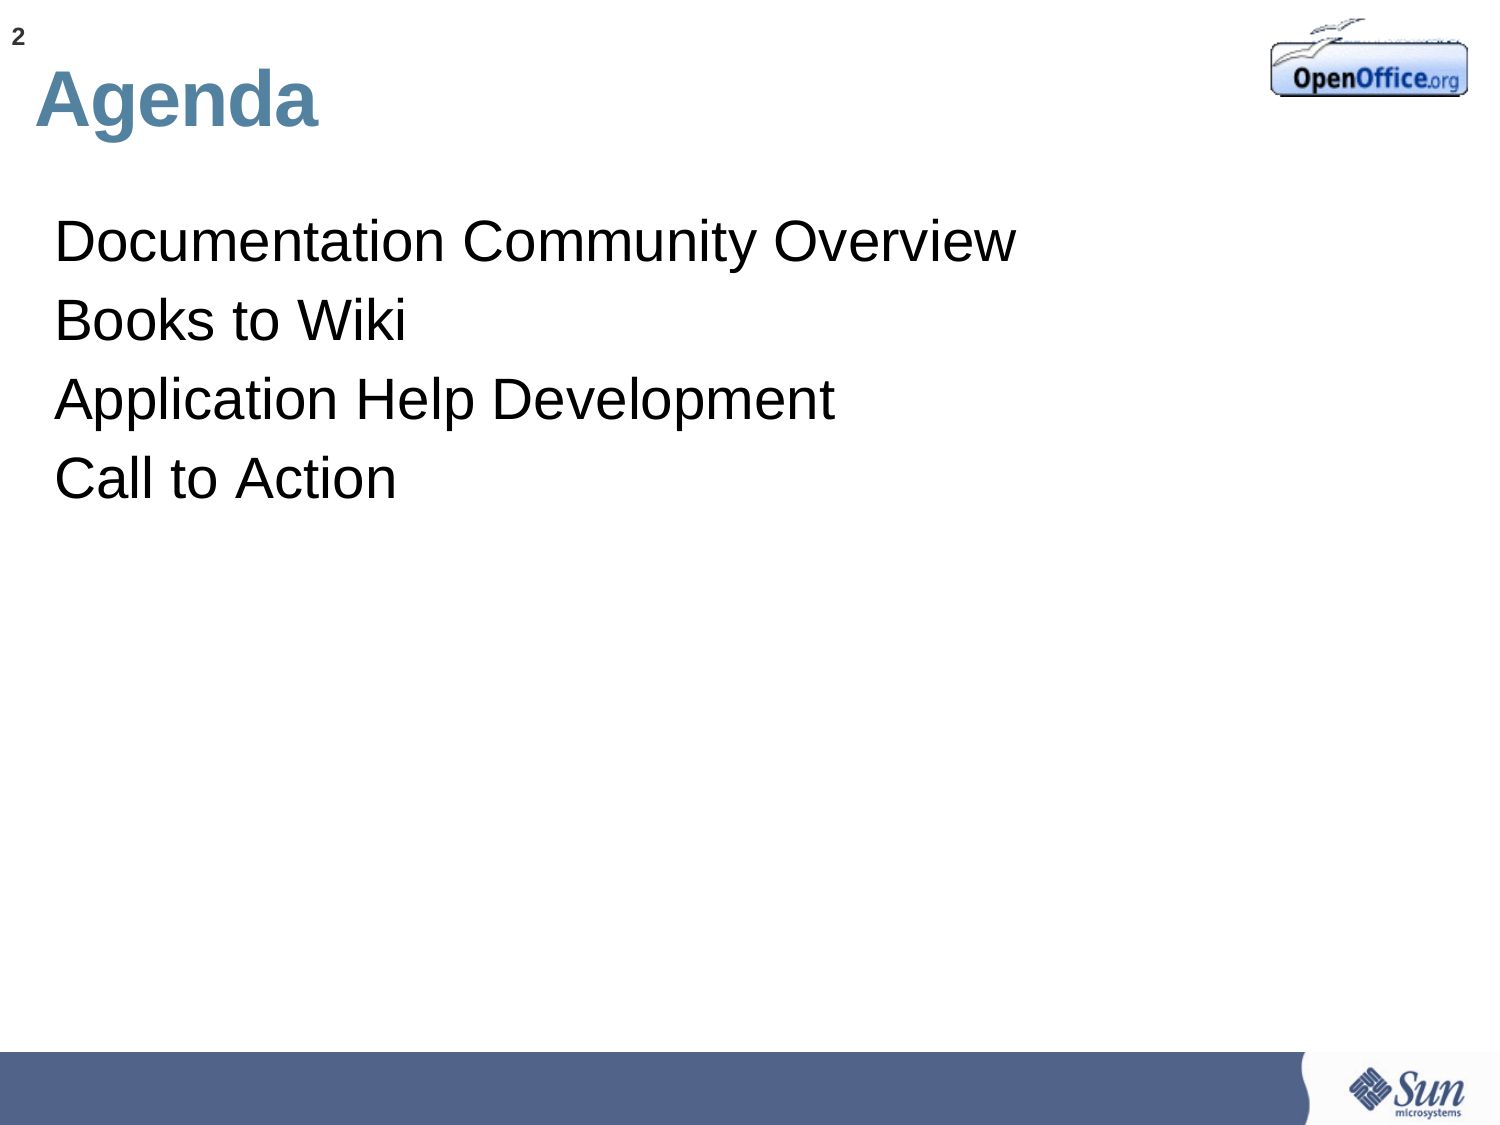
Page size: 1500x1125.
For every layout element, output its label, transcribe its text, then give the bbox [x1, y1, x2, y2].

picture [1269, 17, 1470, 97]
list Documentation Community Overview Books to Wiki Application Help Development Call to Action [34, 217, 1414, 1027]
picture [0, 1052, 1500, 1125]
title Agenda [34, 63, 1262, 167]
